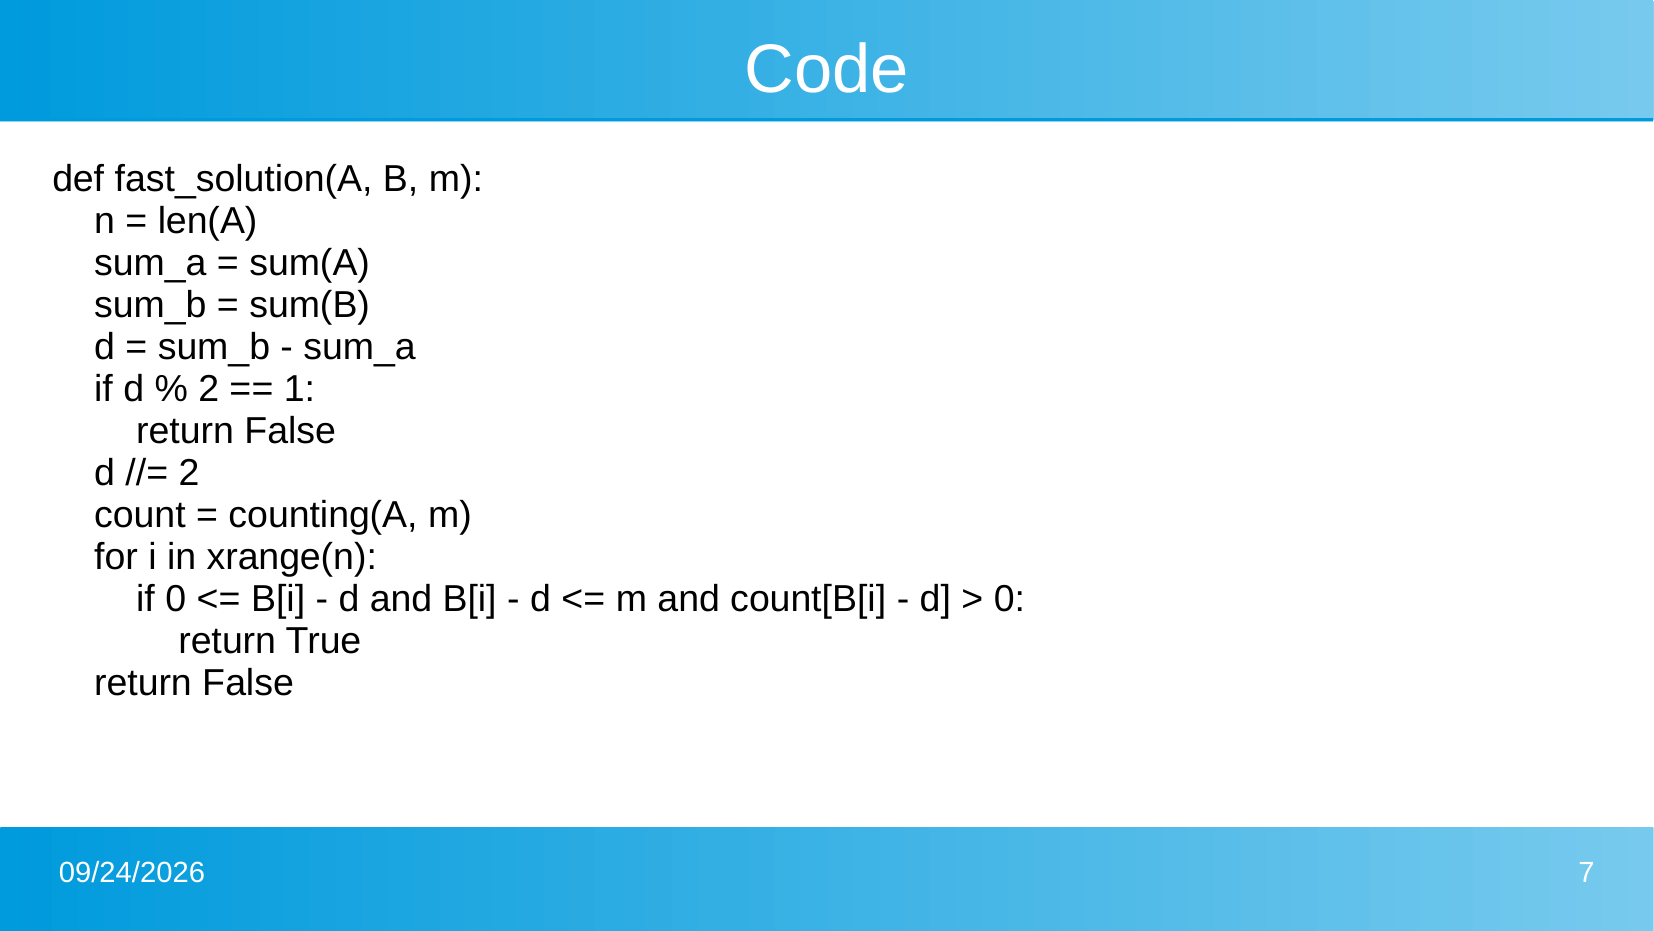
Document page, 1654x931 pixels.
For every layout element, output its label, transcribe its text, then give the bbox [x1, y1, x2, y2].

title Code [59, 29, 1595, 108]
text_box def fast_solution(A, B, m): n = len(A) sum_a = sum(A) sum_b = sum(B) d = sum_b - sum_a if d % 2 == 1: return False d //= 2 count = counting(A, m) for i in xrange(n): if 0 <= B[i] - d and B[i] - d <= m and count[B[i] - d] > 0: return True return False [37, 150, 1463, 863]
